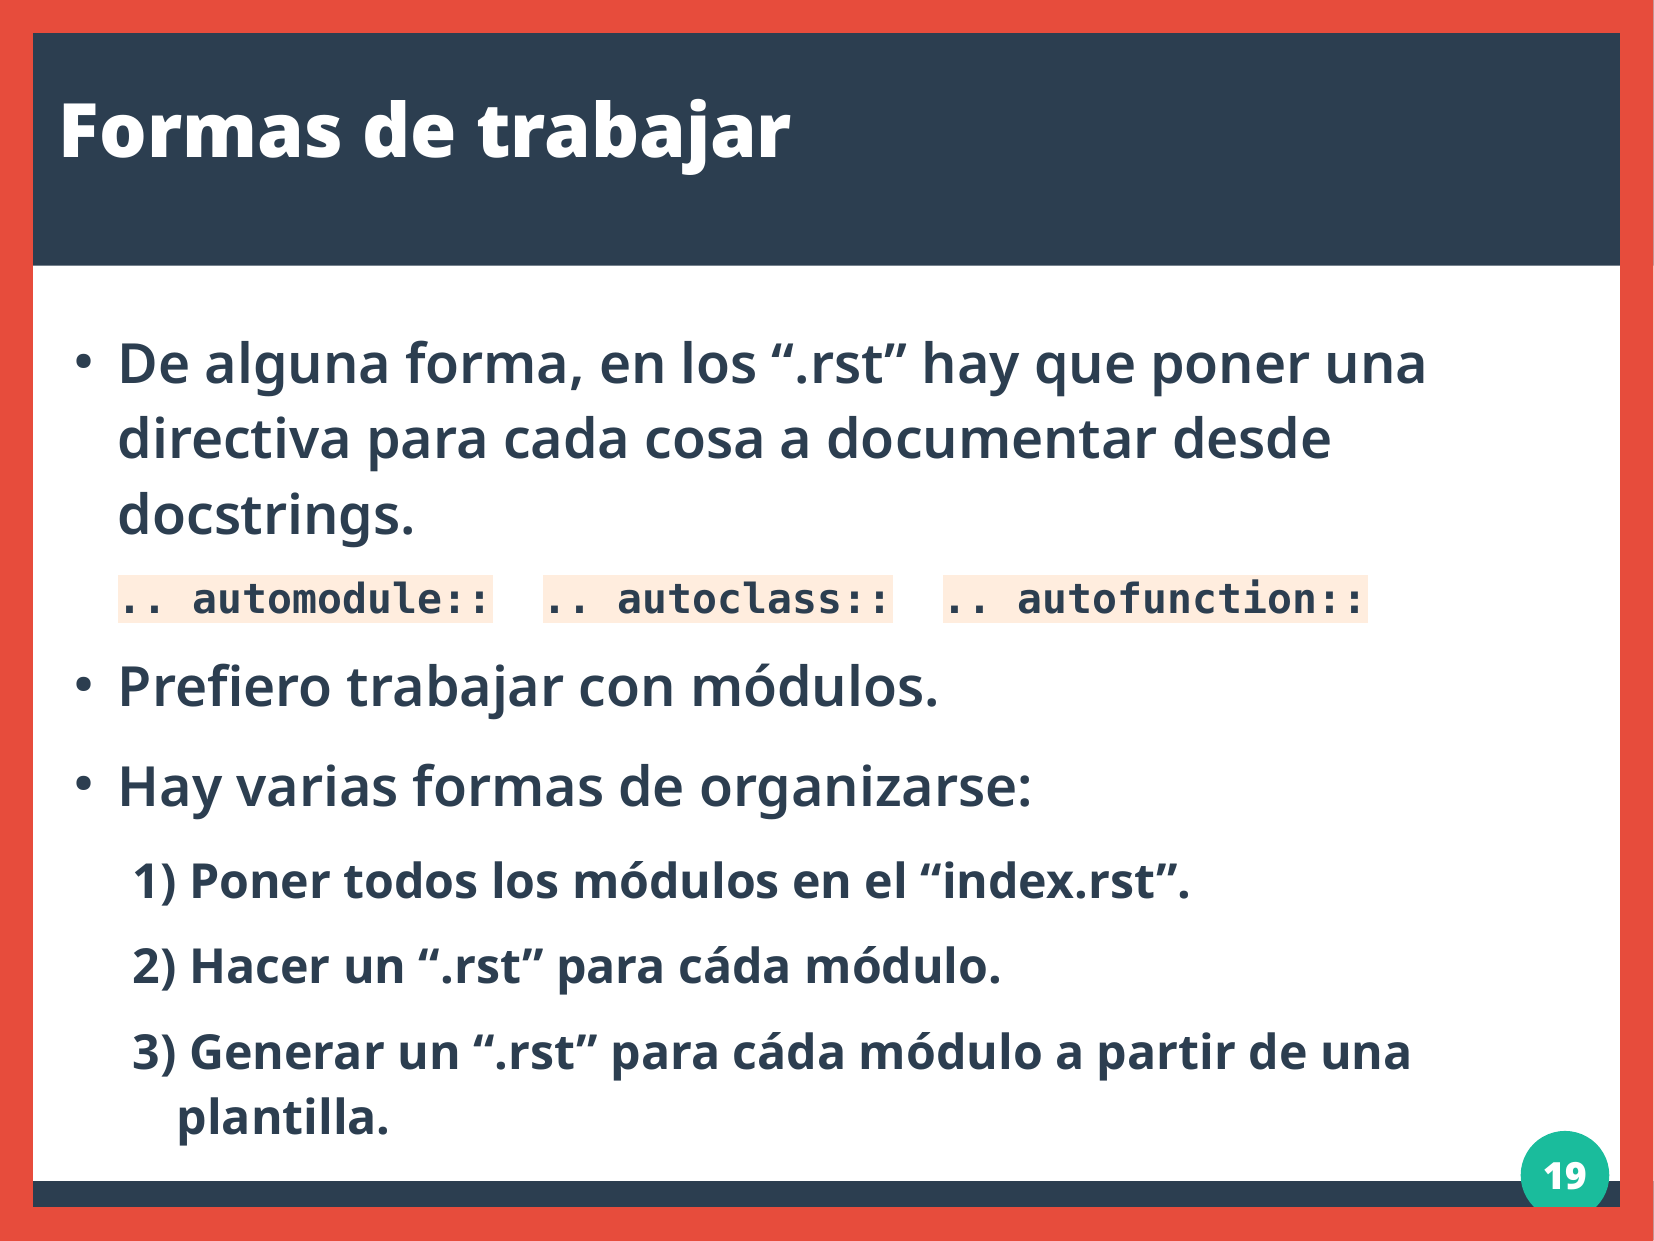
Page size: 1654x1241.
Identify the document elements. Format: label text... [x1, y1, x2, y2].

title Formas de trabajar [59, 49, 1595, 207]
list De alguna forma, en los “.rst” hay que poner una directiva para cada cosa a documentar desde docstrings. .. automodule:: .. autoclass:: .. autofunction:: Prefiero trabajar con módulos. Hay varias formas de organizarse: Poner todos los módulos en el “index.rst”. Hacer un “.rst” para cáda módulo. Generar un “.rst” para cáda módulo a partir de una plantilla. [59, 324, 1595, 1152]
